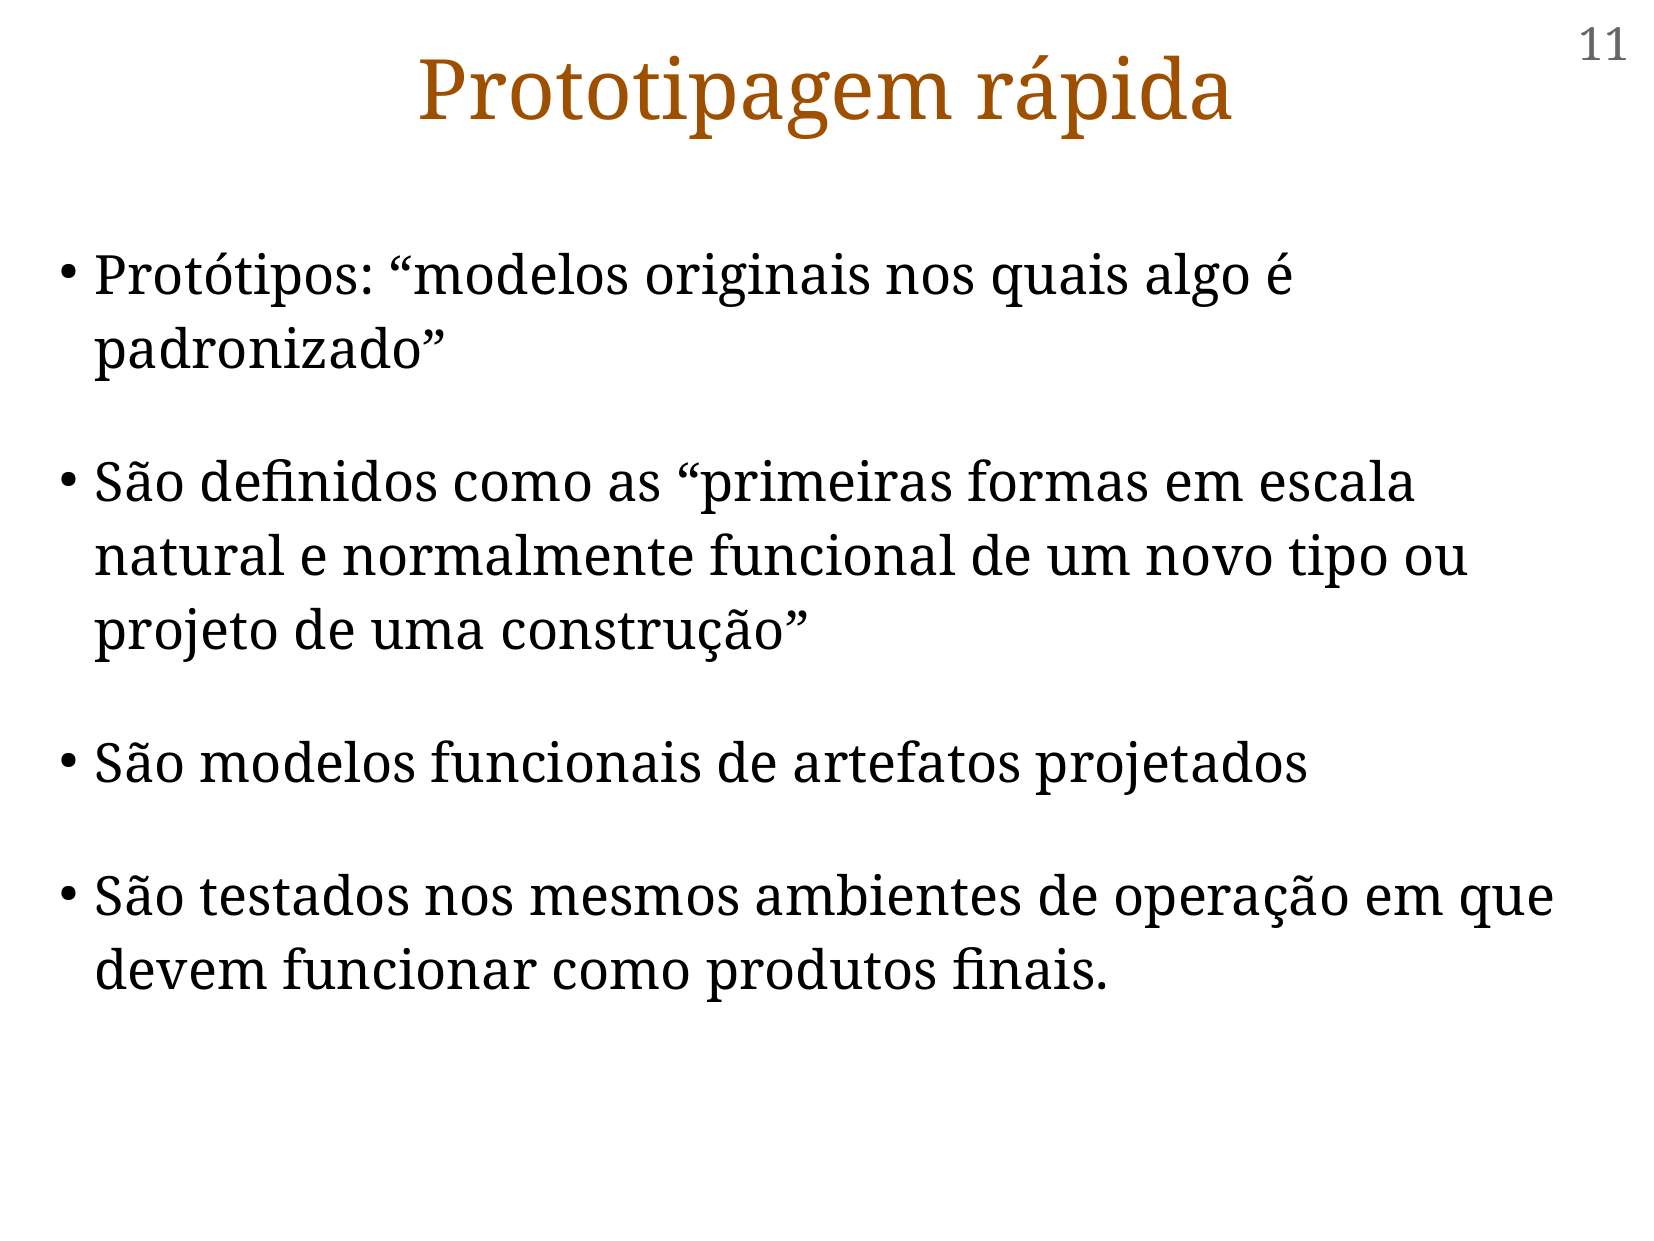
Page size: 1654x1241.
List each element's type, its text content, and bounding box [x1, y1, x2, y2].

title Prototipagem rápida [59, 29, 1595, 148]
list Protótipos: “modelos originais nos quais algo é padronizado” São definidos como as “primeiras formas em escala natural e normalmente funcional de um novo tipo ou projeto de uma construção” São modelos funcionais de artefatos projetados São testados nos mesmos ambientes de operação em que devem funcionar como produtos finais. [59, 236, 1595, 1211]
